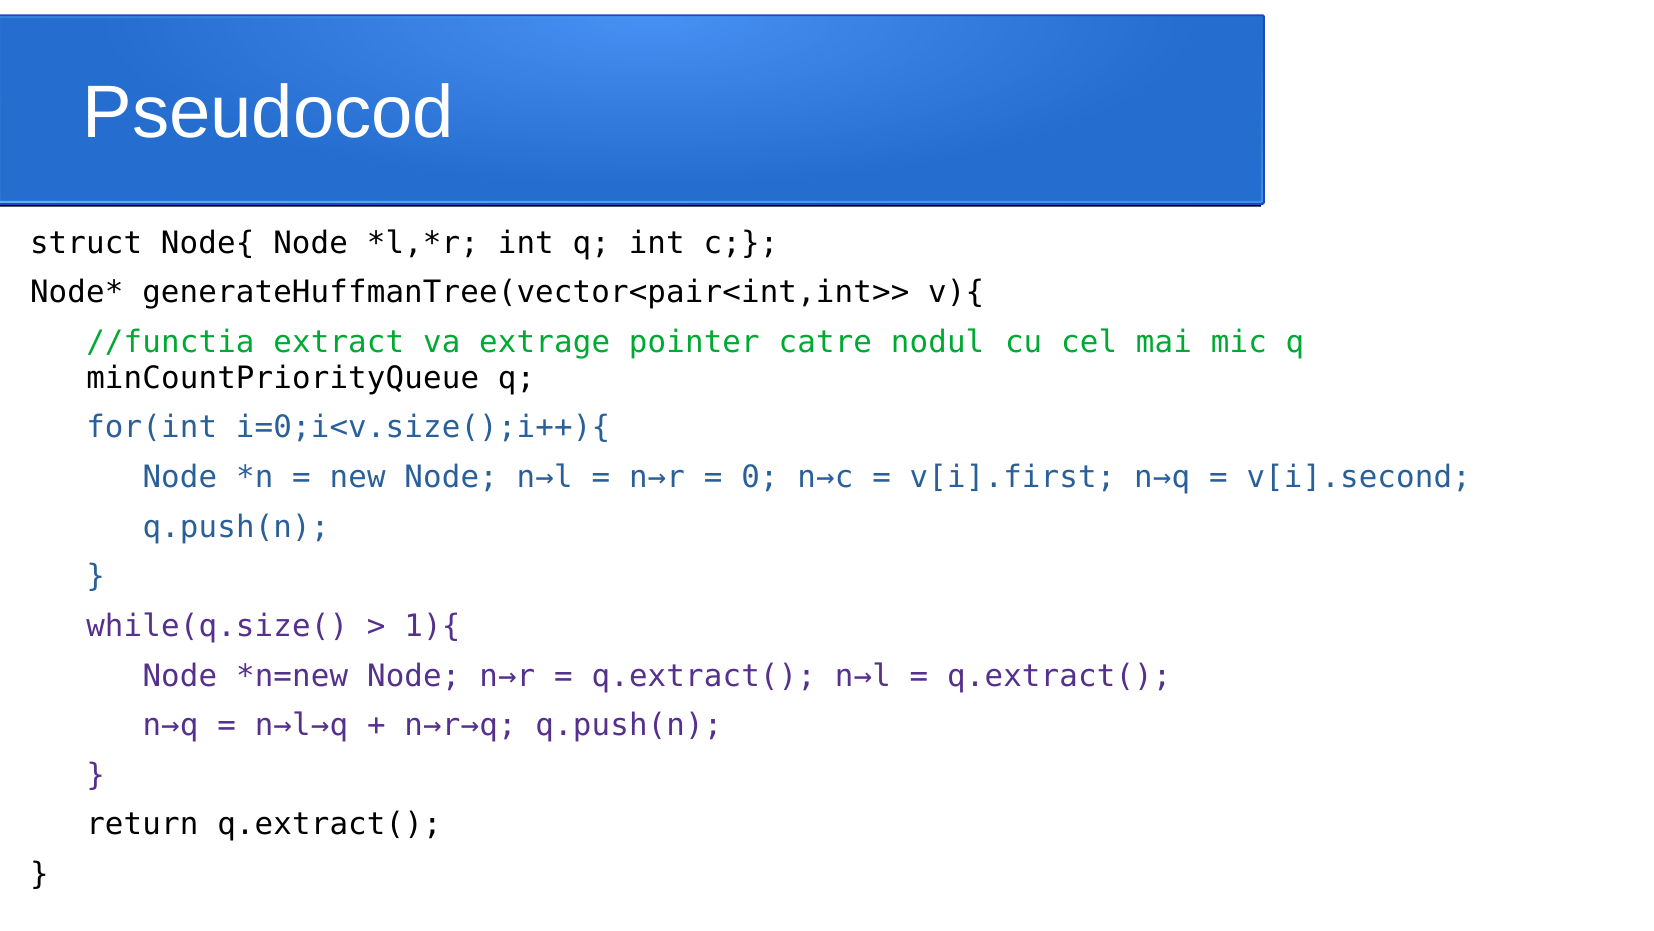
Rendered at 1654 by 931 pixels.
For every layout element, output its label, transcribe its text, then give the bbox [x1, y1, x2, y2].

title Pseudocod [82, 35, 1235, 189]
list struct Node{ Node *l,*r; int q; int c;}; Node* generateHuffmanTree(vector<pair<int,int>> v){ //functia extract va extrage pointer catre nodul cu cel mai mic q minCountPriorityQueue q; for(int i=0;i<v.size();i++){ Node *n = new Node; n→l = n→r = 0; n→c = v[i].first; n→q = v[i].second; q.push(n); } while(q.size() > 1){ Node *n=new Node; n→r = q.extract(); n→l = q.extract(); n→q = n→l→q + n→r→q; q.push(n); } return q.extract(); } [30, 224, 1636, 901]
